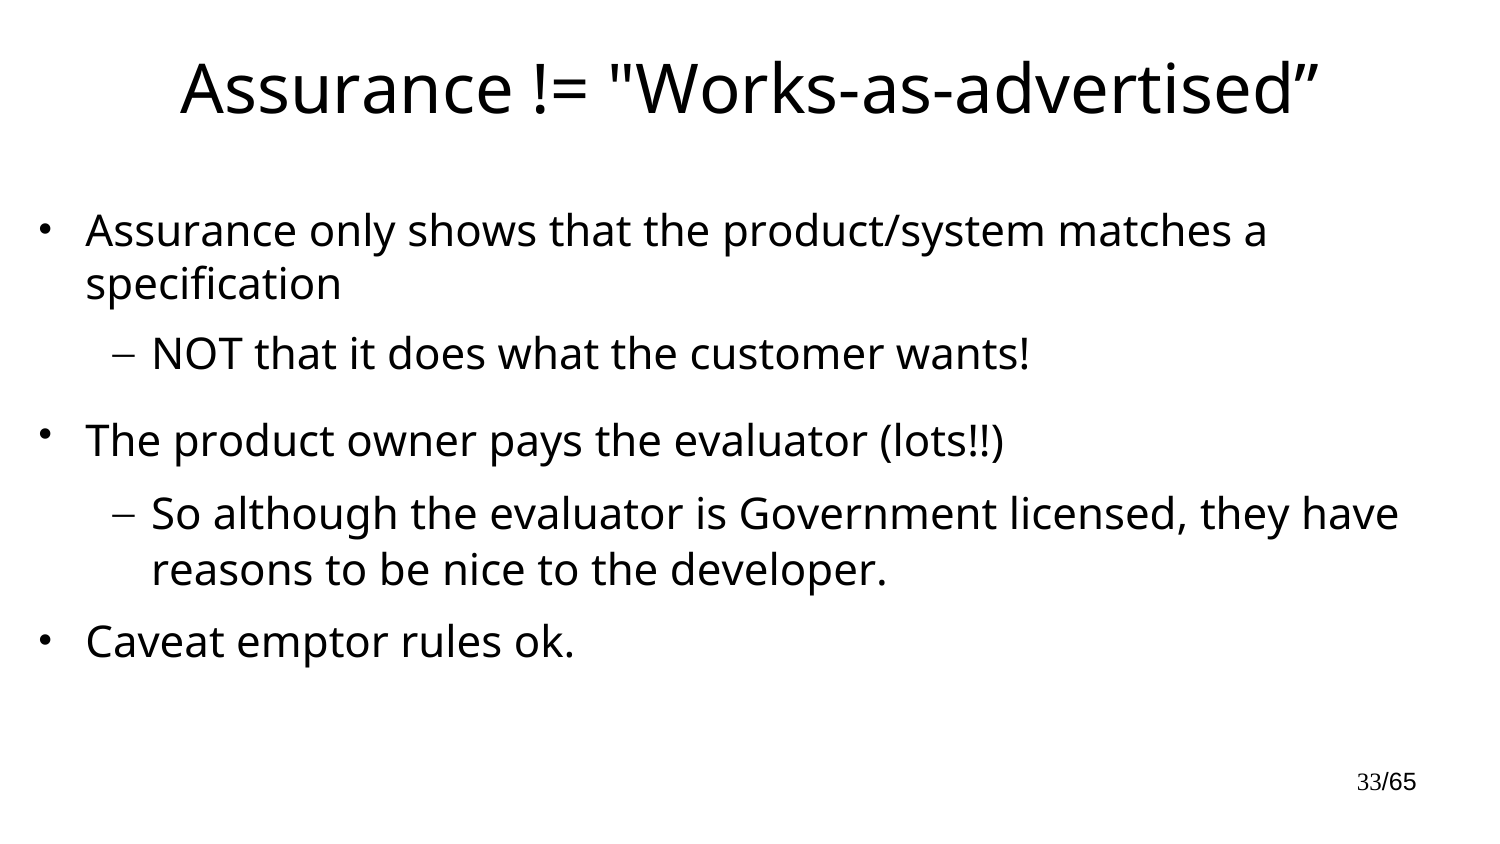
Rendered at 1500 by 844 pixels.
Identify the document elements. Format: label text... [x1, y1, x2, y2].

list Assurance only shows that the product/system matches a specification NOT that it does what the customer wants! The product owner pays the evaluator (lots!!)‏ So although the evaluator is Government licensed, they have reasons to be nice to the developer. Caveat emptor rules ok. [37, 201, 1463, 784]
title Assurance != "Works-as-advertised” [112, 0, 1388, 171]
